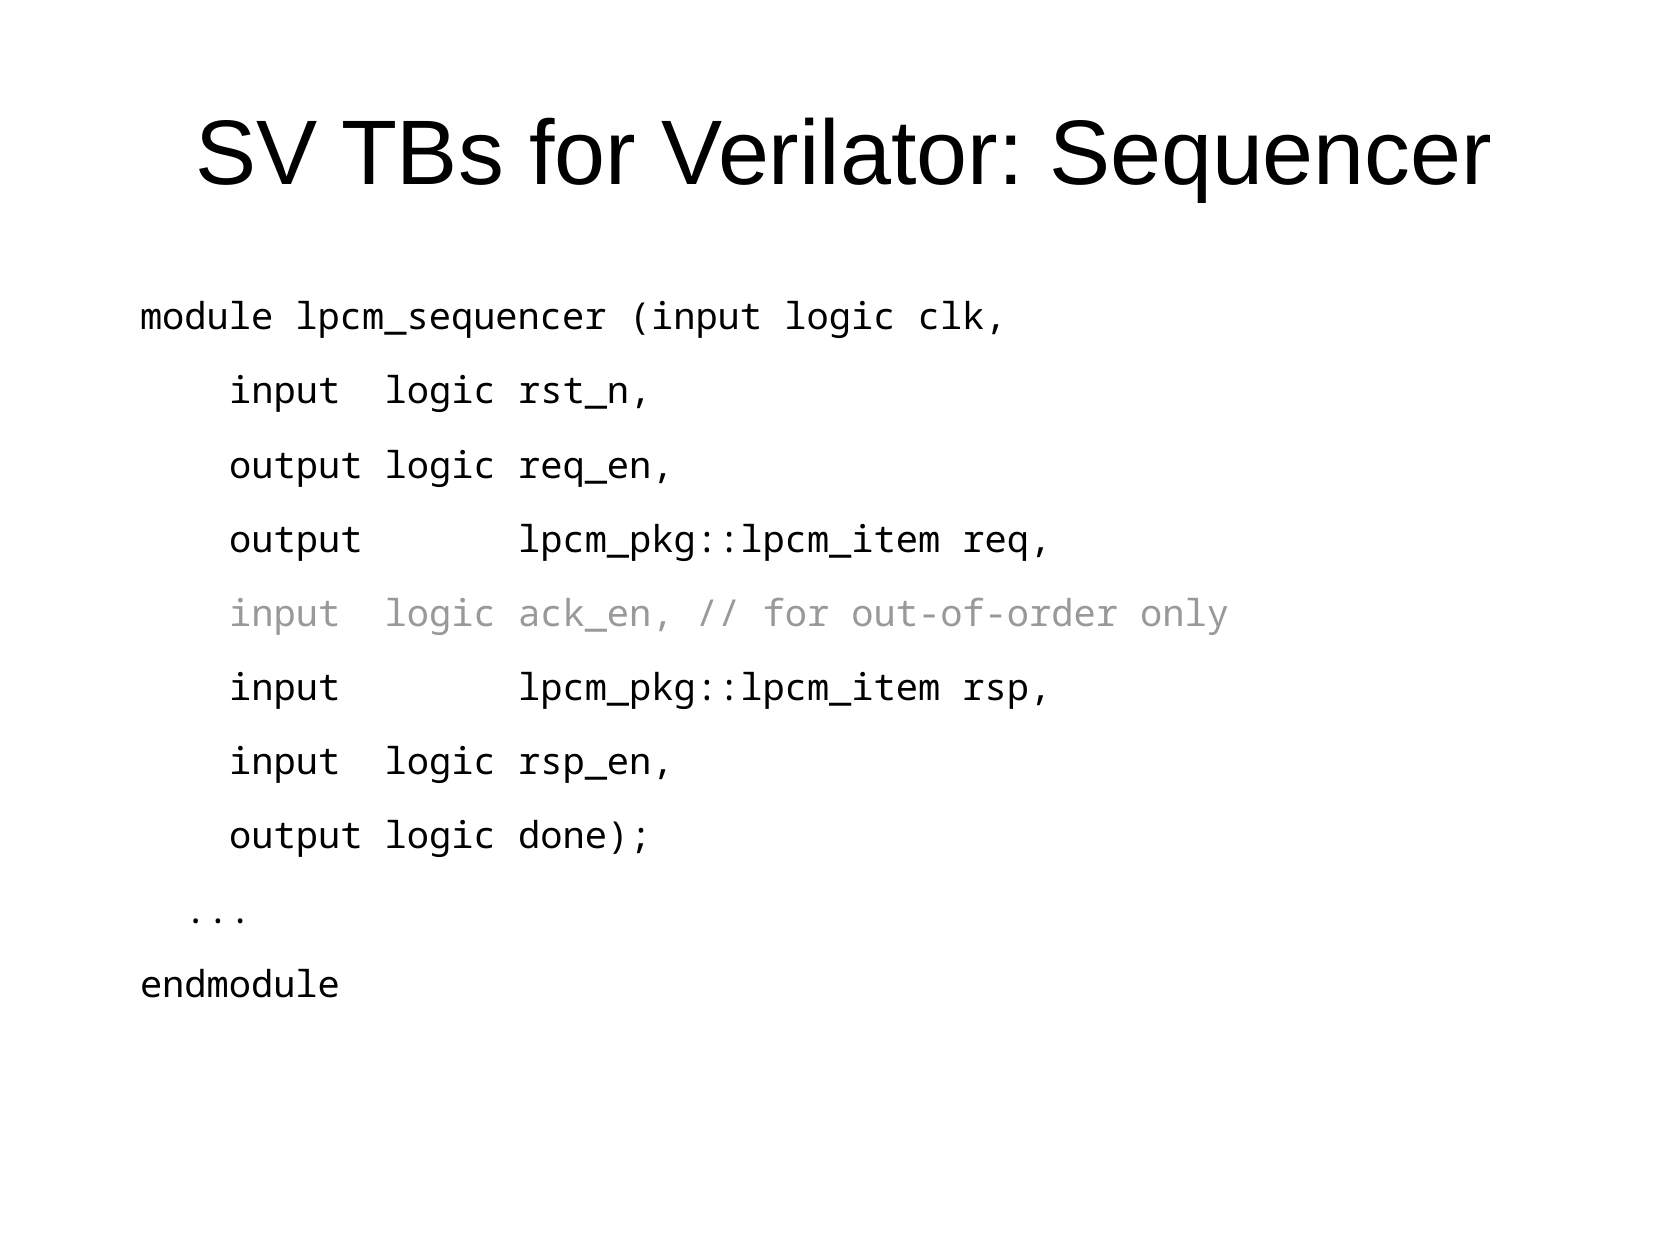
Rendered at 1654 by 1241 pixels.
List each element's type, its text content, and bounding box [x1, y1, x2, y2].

title SV TBs for Verilator: Sequencer [82, 49, 1571, 257]
list module lpcm_sequencer (input logic clk, input logic rst_n, output logic req_en, output lpcm_pkg::lpcm_item req, input logic ack_en, // for out-of-order only input lpcm_pkg::lpcm_item rsp, input logic rsp_en, output logic done); ... endmodule [82, 290, 1571, 1010]
